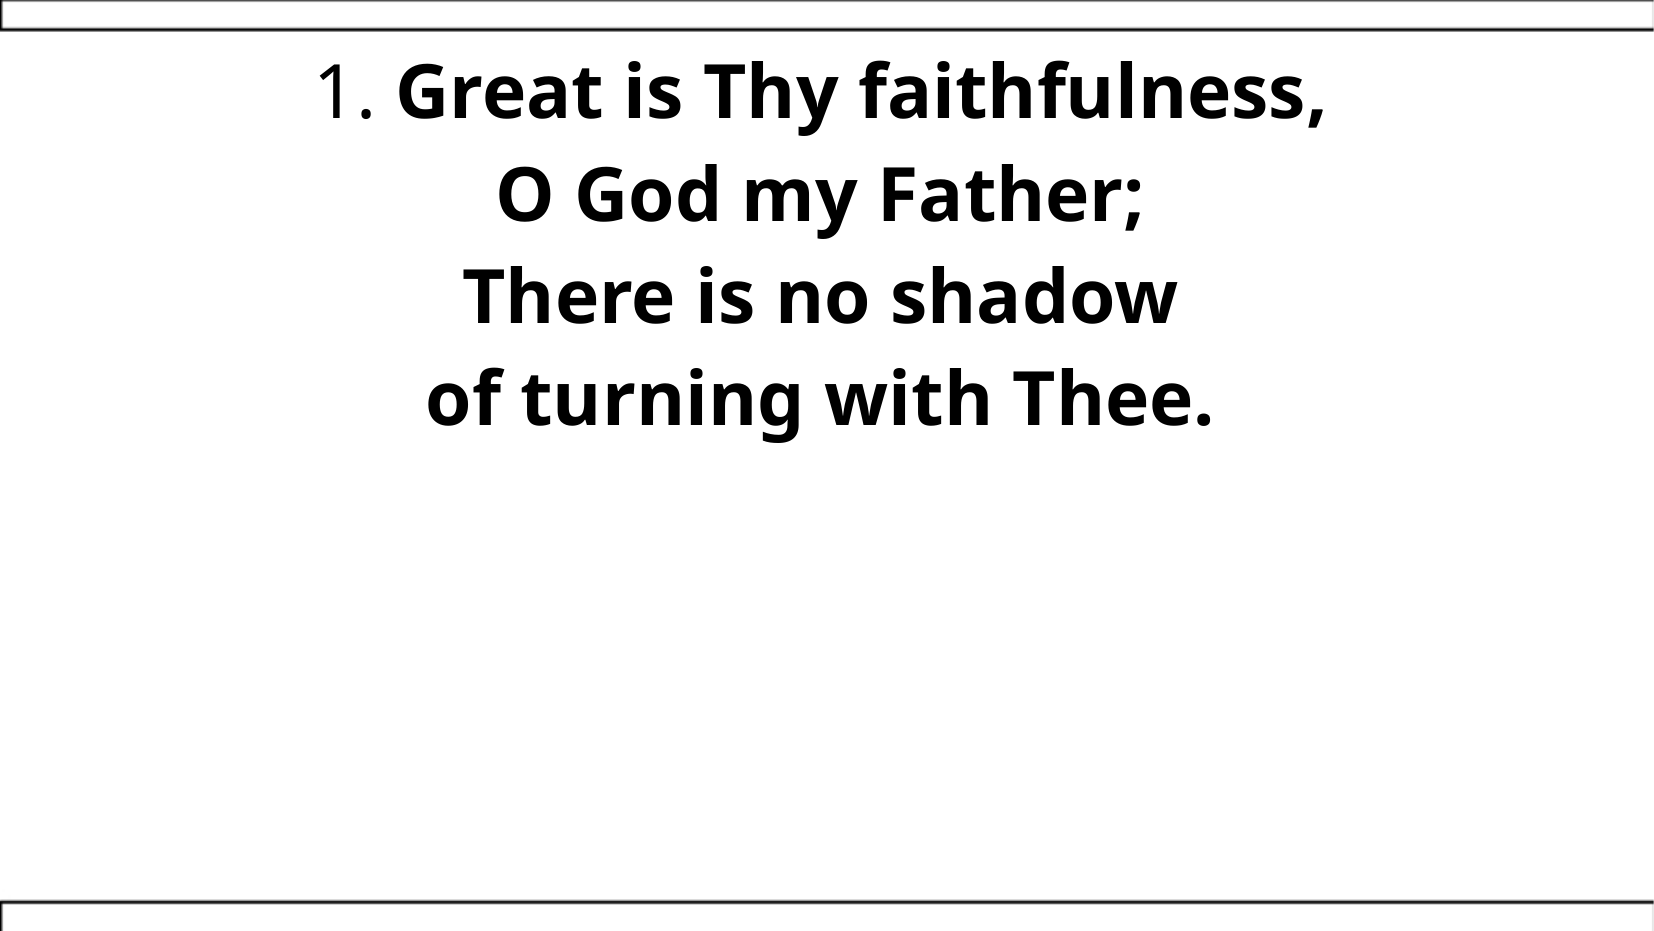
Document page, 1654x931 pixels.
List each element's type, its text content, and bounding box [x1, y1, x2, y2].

text_box 1. Great is Thy faithfulness, O God my Father; There is no shadow of turning with Thee. [85, 31, 1556, 527]
picture [0, 0, 1654, 931]
